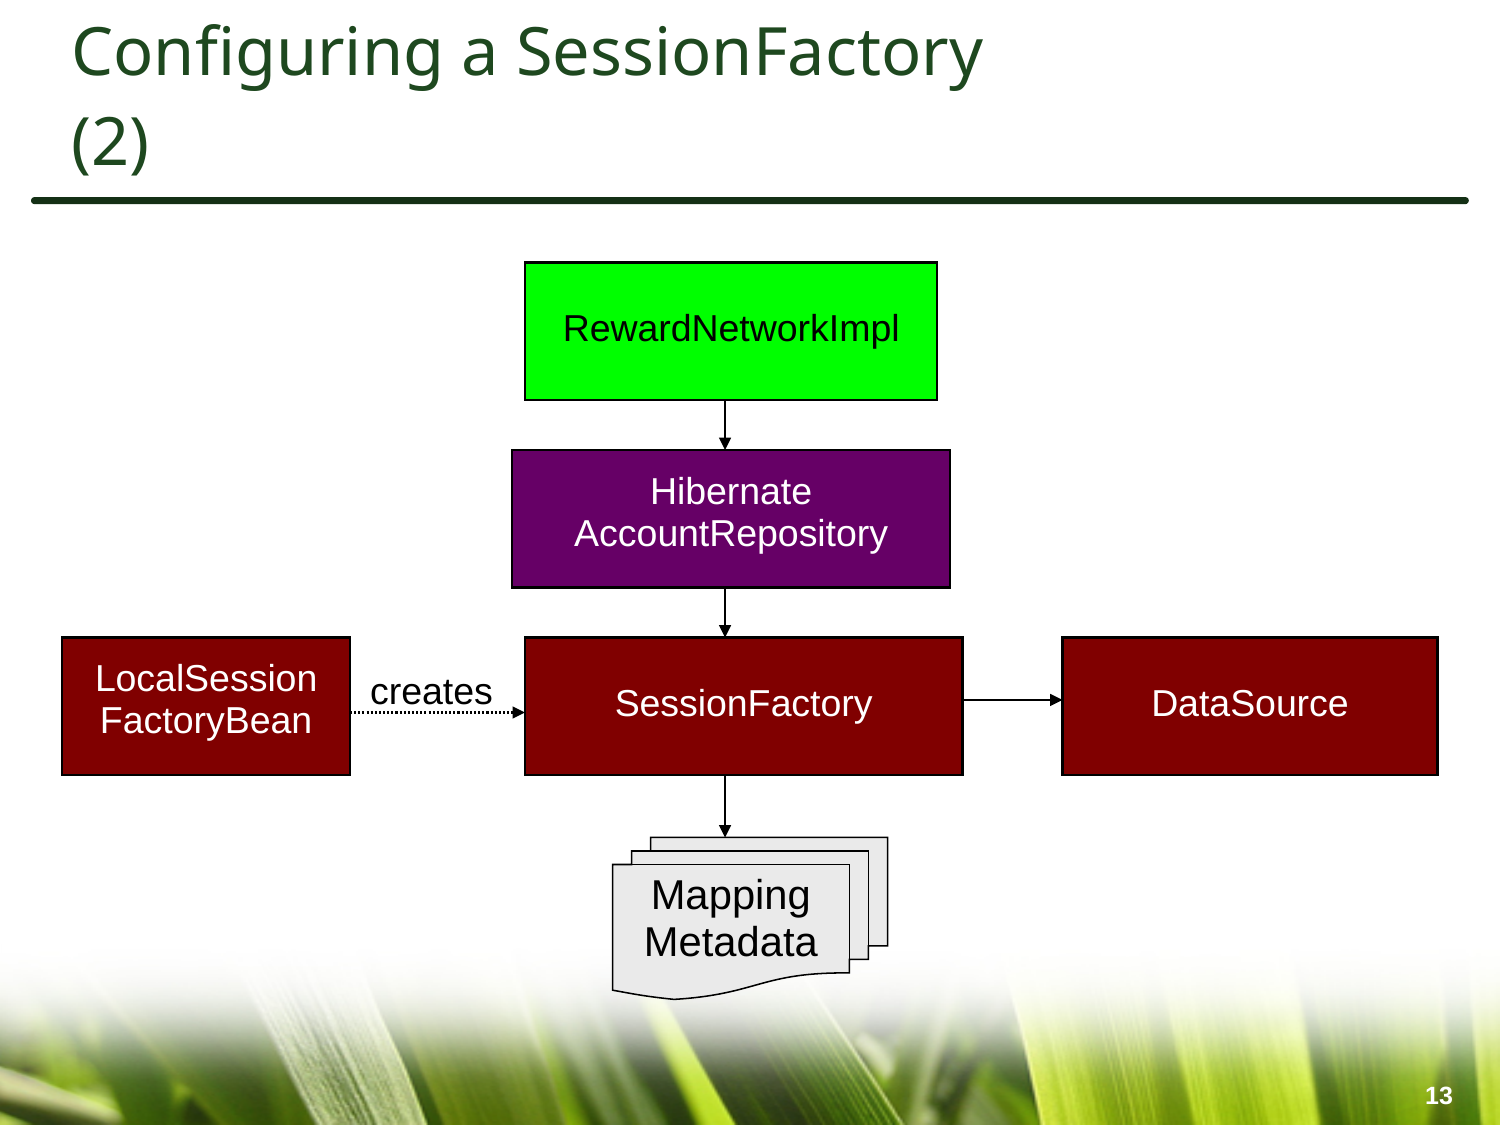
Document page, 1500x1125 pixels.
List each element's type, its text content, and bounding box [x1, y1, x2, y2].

text_box [512, 450, 950, 462]
text_box [525, 733, 963, 775]
text_box [62, 750, 350, 775]
text_box [512, 562, 950, 588]
text_box RewardNetworkImpl [524, 299, 938, 358]
picture [0, 944, 1500, 1125]
text_box SessionFactory [525, 675, 963, 733]
text_box [1062, 637, 1438, 675]
text_box [524, 262, 938, 299]
text_box [1062, 733, 1438, 775]
text_box [525, 637, 963, 675]
text_box Hibernate AccountRepository [512, 462, 950, 562]
text_box LocalSession FactoryBean [49, 649, 363, 750]
text_box DataSource [1062, 675, 1438, 733]
text_box [62, 637, 350, 649]
text_box creates [337, 662, 526, 720]
title Configuring a SessionFactory (2) [56, 5, 1089, 184]
text_box Mapping Metadata [612, 837, 888, 1000]
text_box [524, 358, 938, 400]
